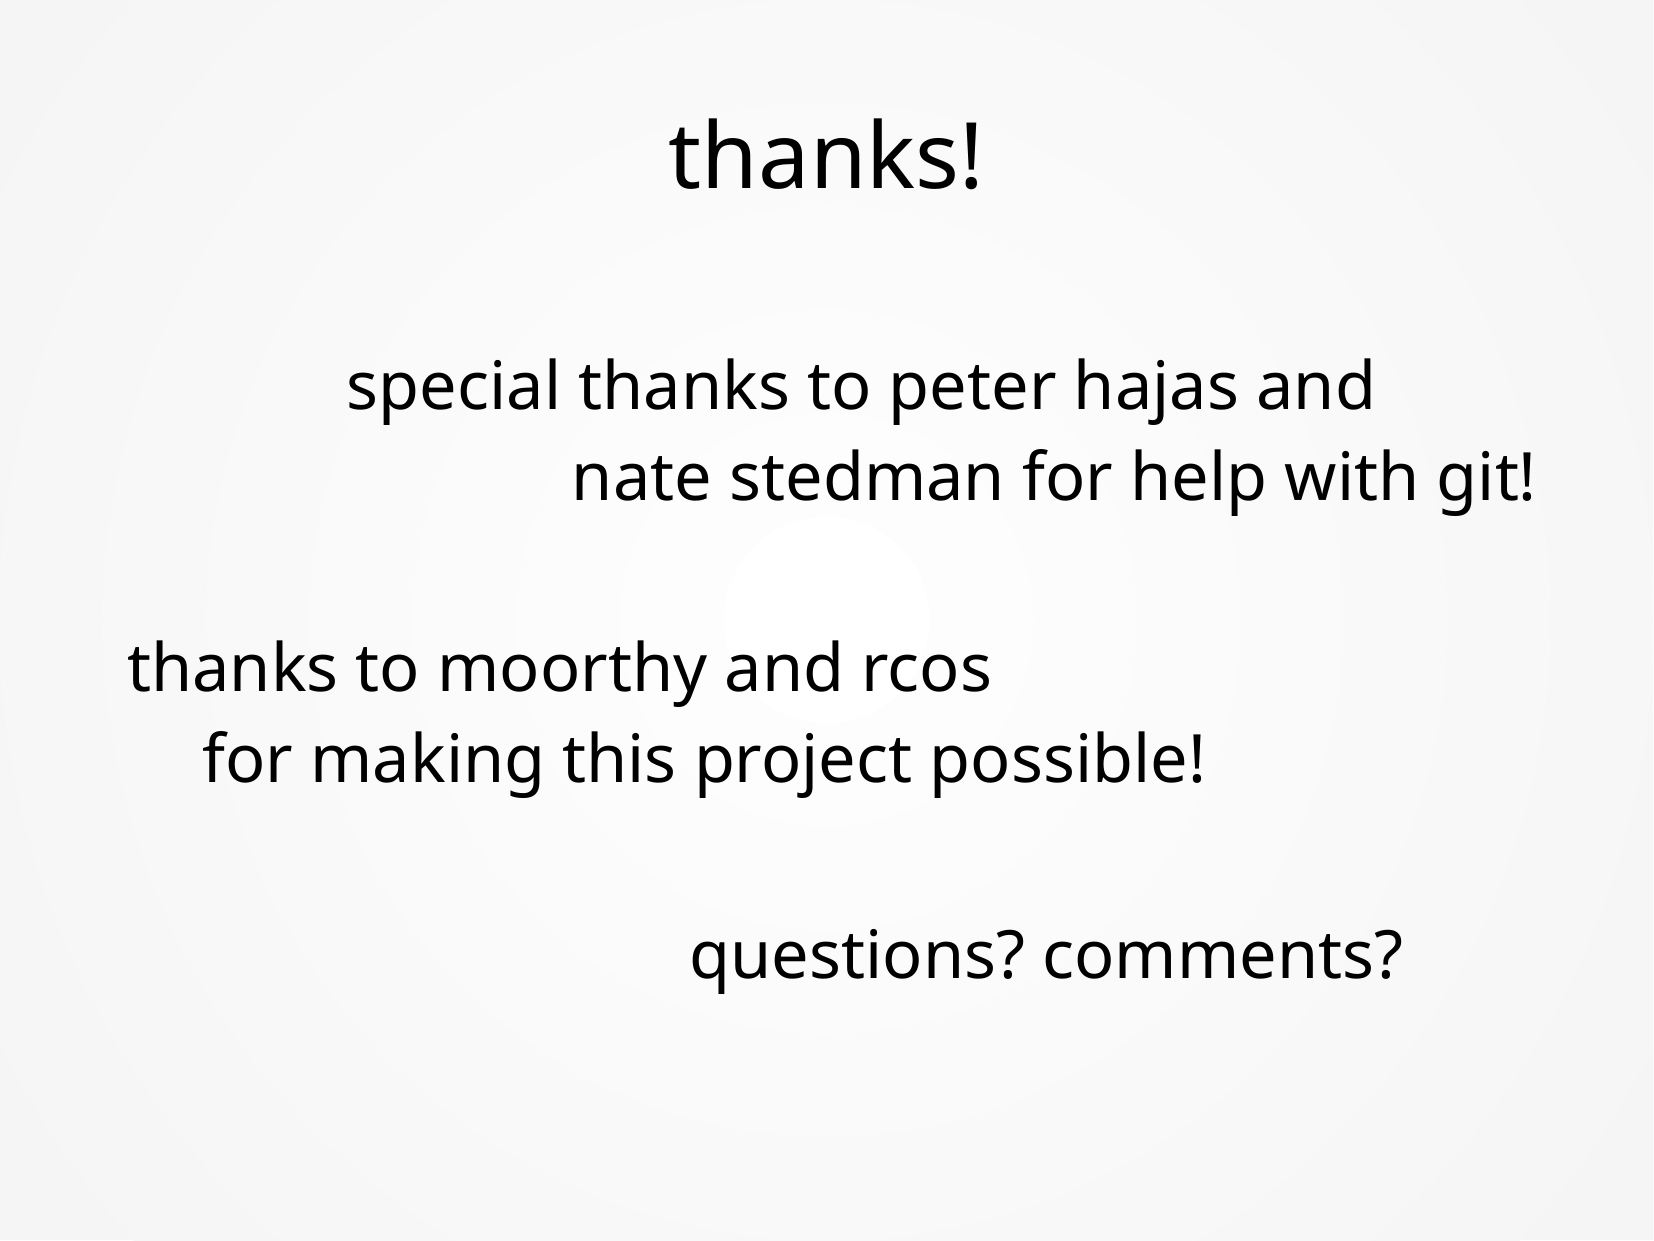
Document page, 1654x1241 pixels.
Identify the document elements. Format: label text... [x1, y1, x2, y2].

text_box special thanks to peter hajas and nate stedman for help with git! [332, 330, 1538, 506]
text_box questions? comments? [675, 900, 1419, 995]
title thanks! [82, 49, 1571, 257]
text_box thanks to moorthy and rcos for making this project possible! [112, 612, 1209, 788]
